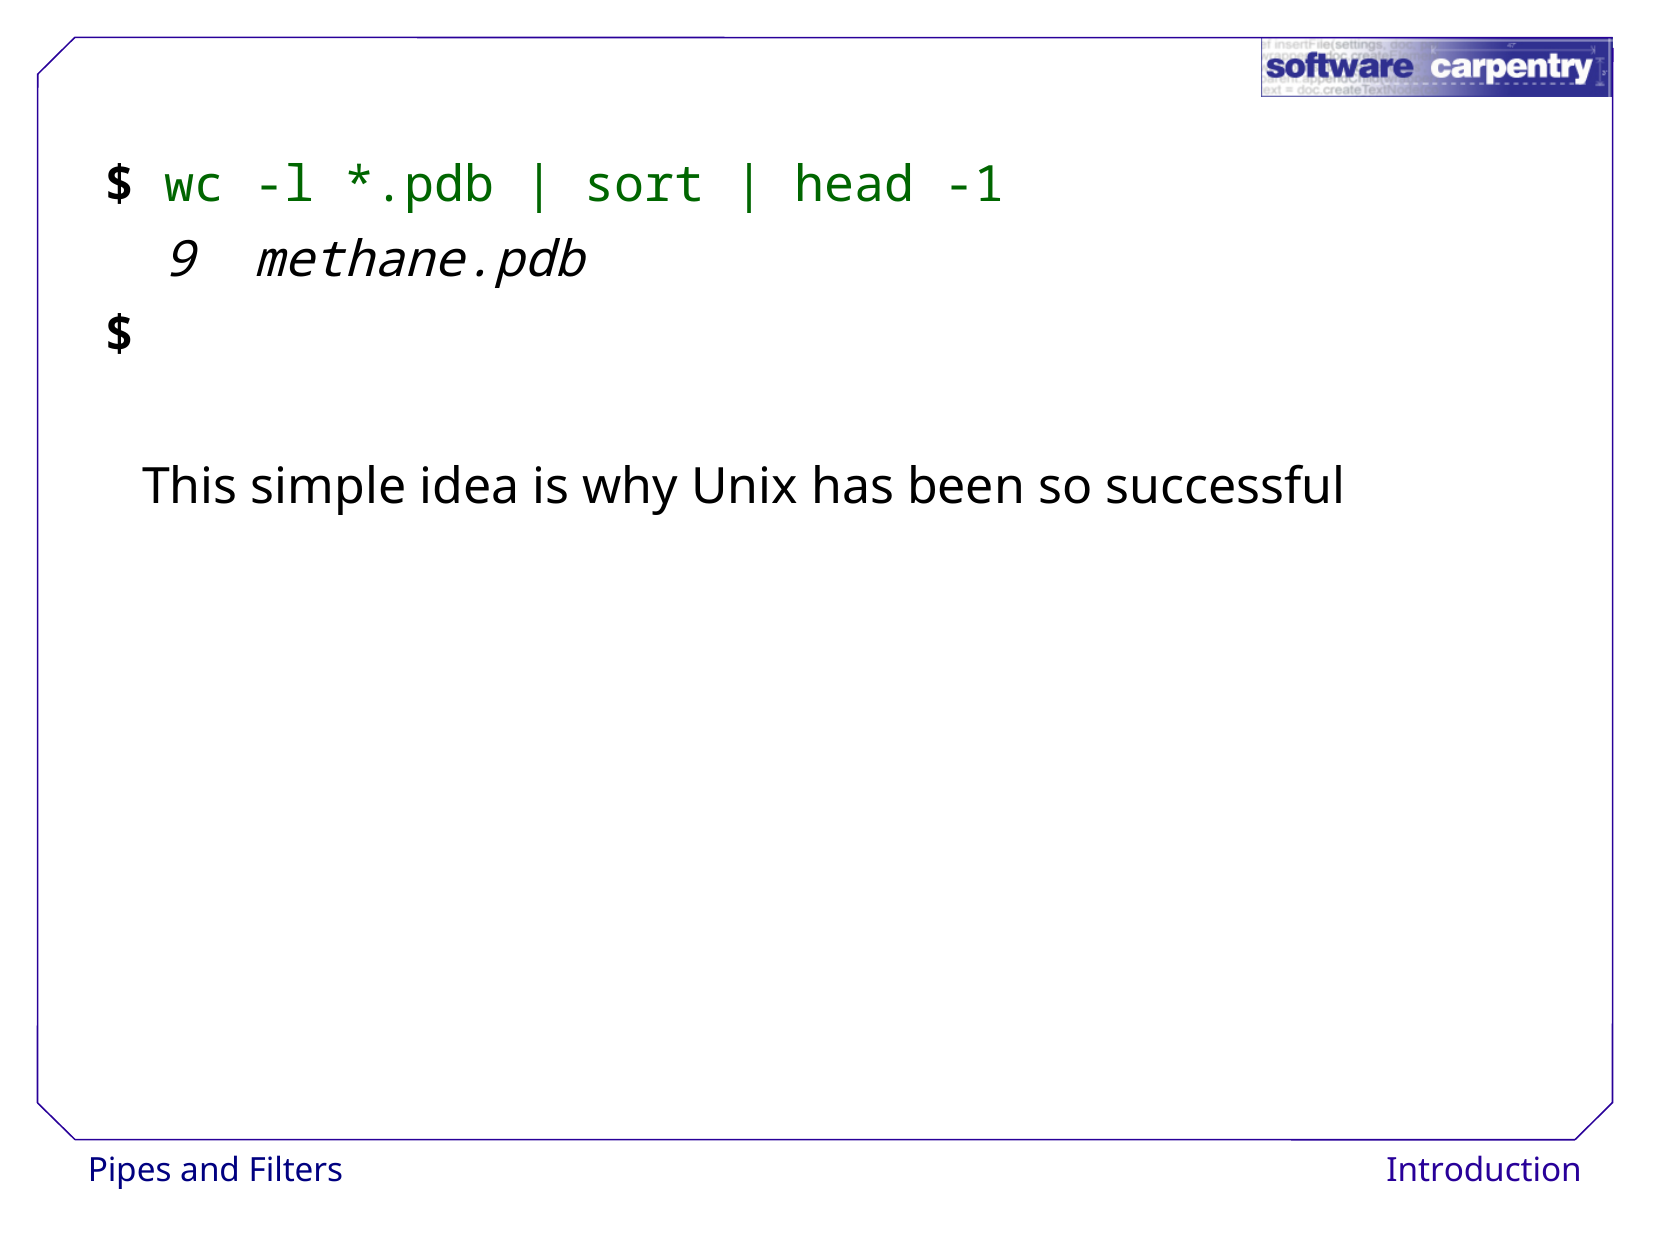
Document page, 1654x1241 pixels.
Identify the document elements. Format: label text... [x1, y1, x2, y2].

text_box This simple idea is why Unix has been so successful [127, 430, 1451, 913]
text_box $ wc -l *.pdb | sort | head -1 9 methane.pdb $ [89, 128, 1512, 1131]
picture [1261, 39, 1613, 97]
